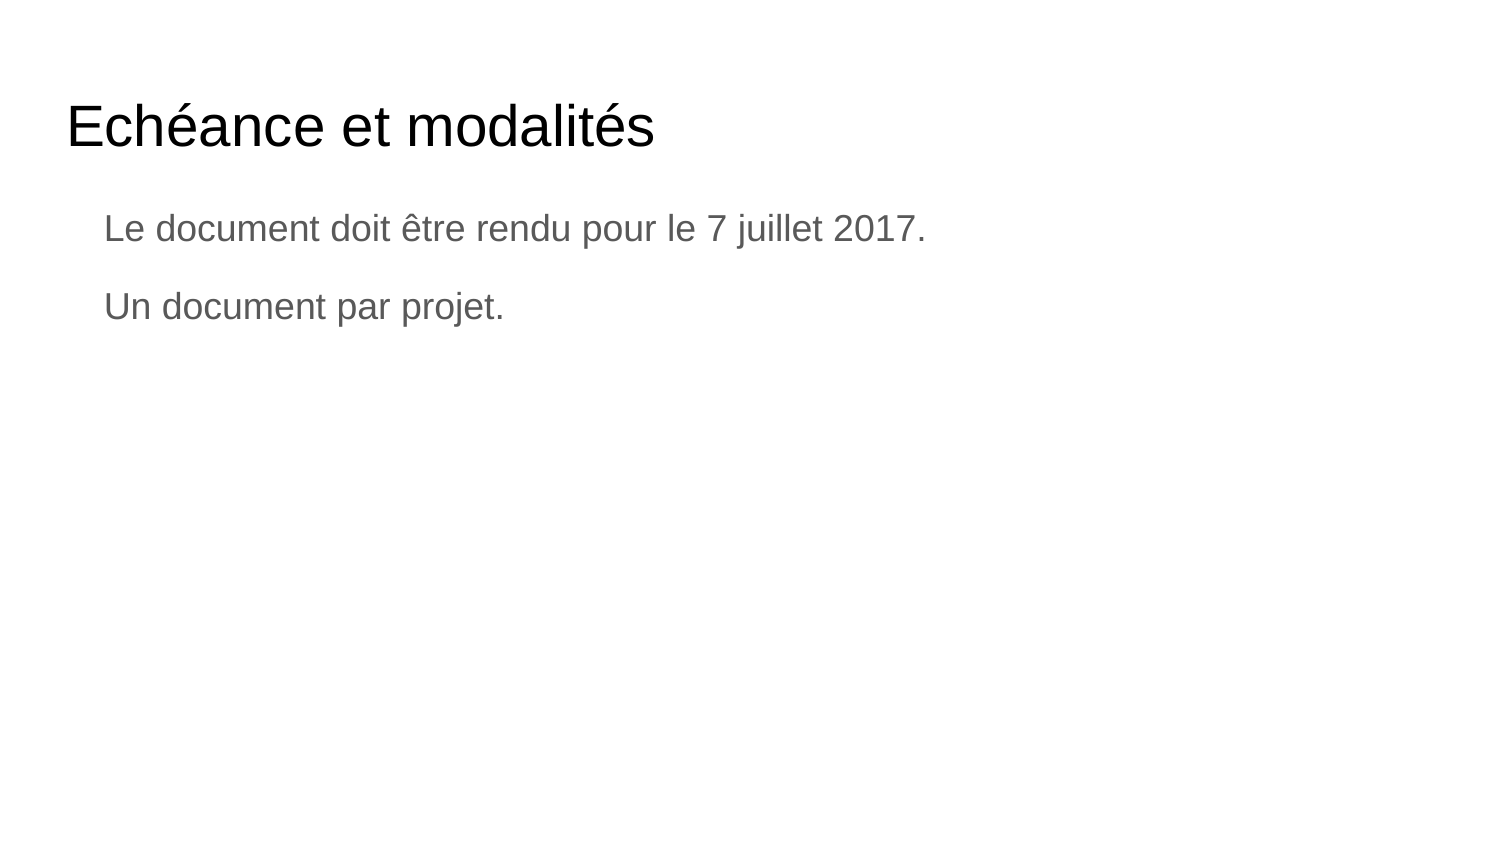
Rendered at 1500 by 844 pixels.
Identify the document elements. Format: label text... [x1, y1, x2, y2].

title Echéance et modalités [51, 72, 1449, 167]
list Le document doit être rendu pour le 7 juillet 2017. Un document par projet. [51, 189, 1449, 750]
